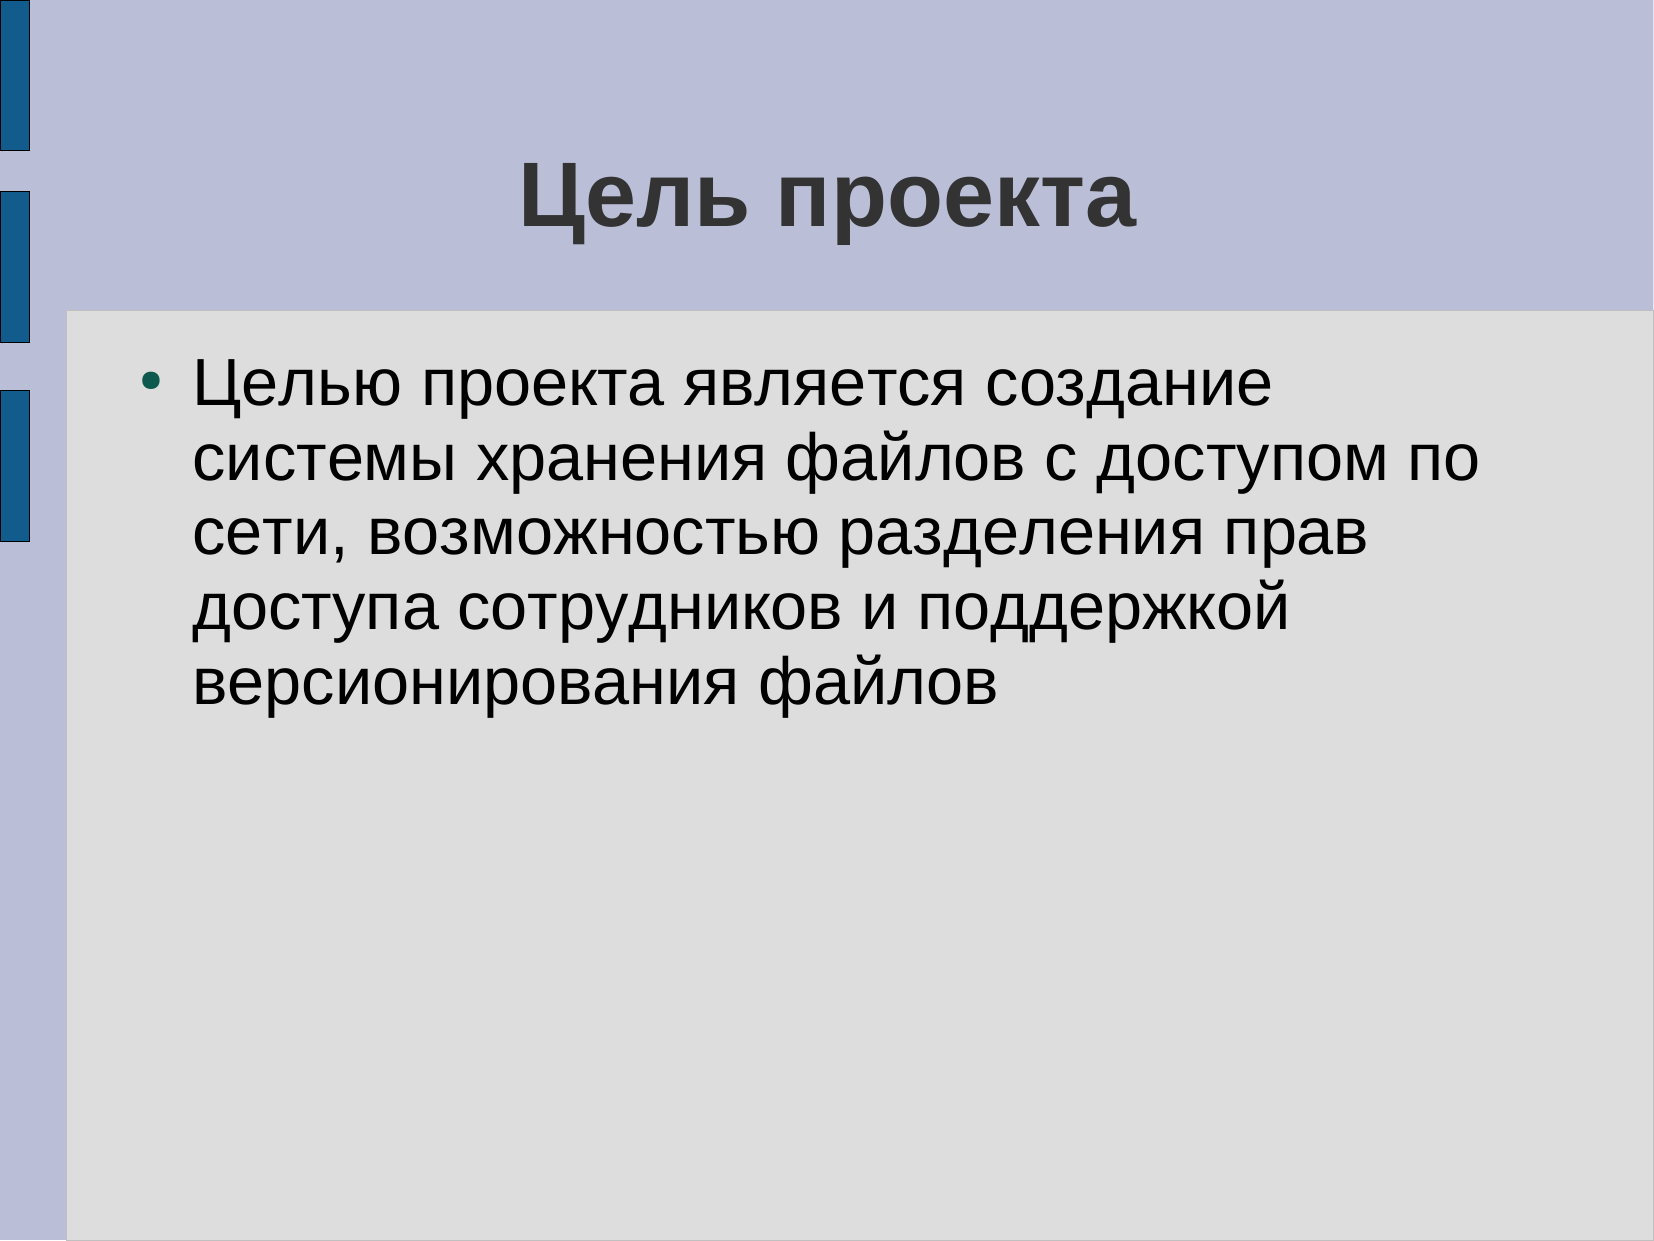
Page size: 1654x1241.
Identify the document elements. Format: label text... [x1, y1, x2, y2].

title Цель проекта [121, 91, 1534, 299]
list Целью проекта является создание системы хранения файлов с доступом по сети, возможностью разделения прав доступа сотрудников и поддержкой версионирования файлов [121, 344, 1534, 1127]
